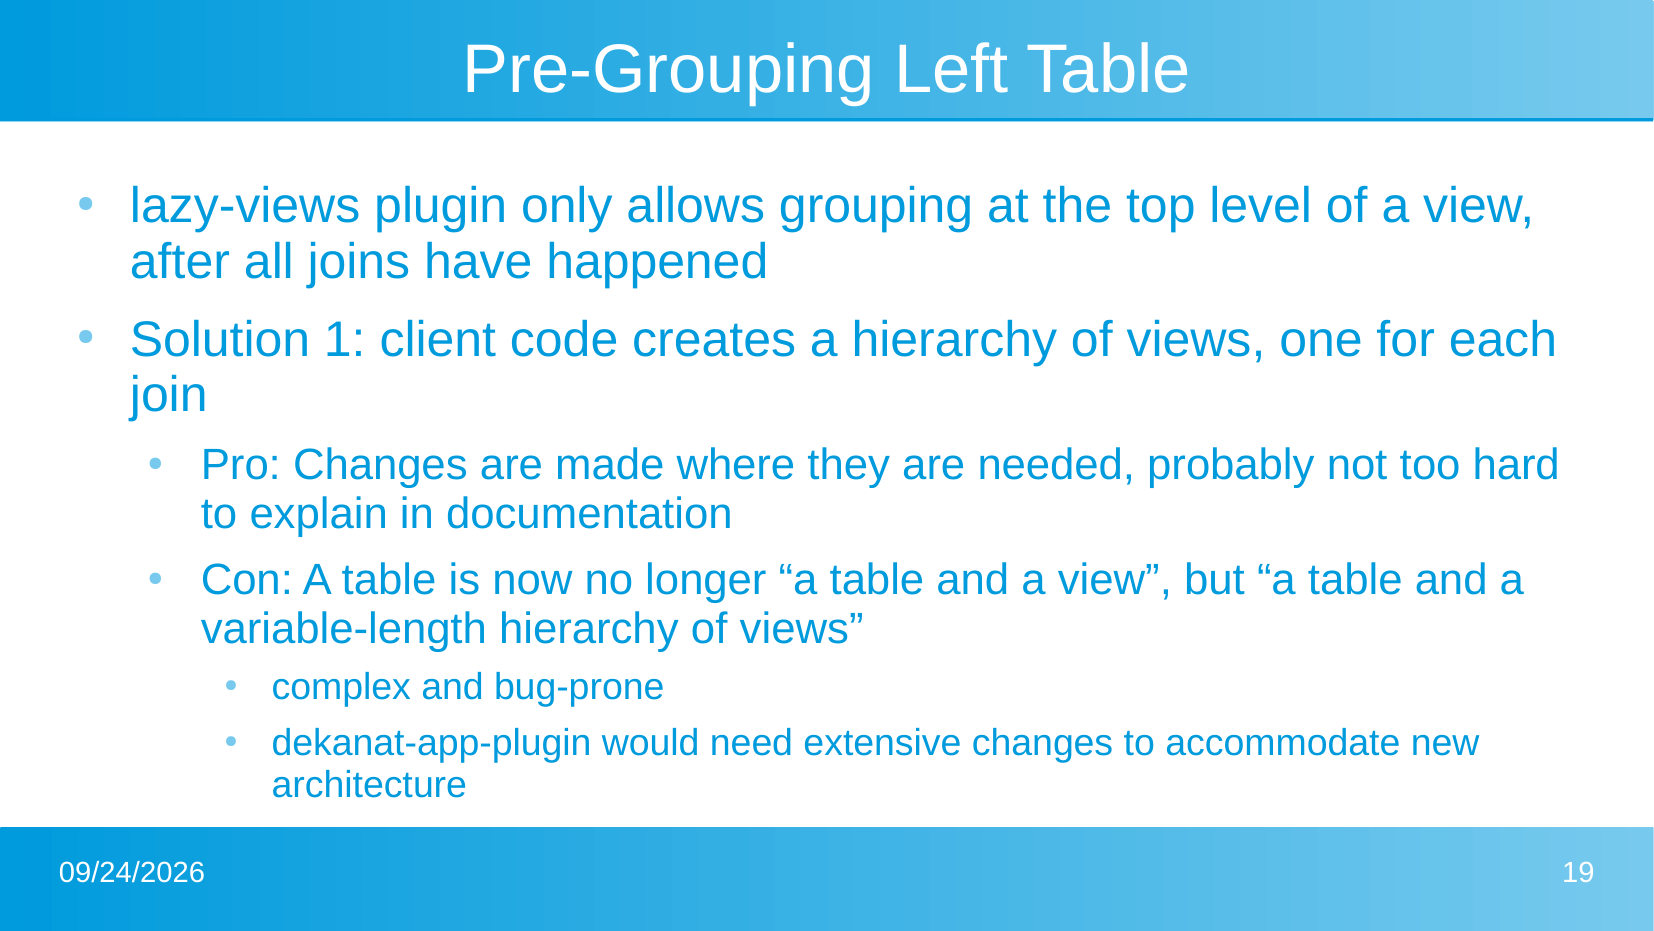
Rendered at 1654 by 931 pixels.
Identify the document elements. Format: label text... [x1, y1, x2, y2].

title Pre-Grouping Left Table [59, 29, 1595, 108]
list lazy-views plugin only allows grouping at the top level of a view, after all joins have happened Solution 1: client code creates a hierarchy of views, one for each join Pro: Changes are made where they are needed, probably not too hard to explain in documentation Con: A table is now no longer “a table and a view”, but “a table and a variable-length hierarchy of views” complex and bug-prone dekanat-app-plugin would need extensive changes to accommodate new architecture [59, 177, 1595, 768]
